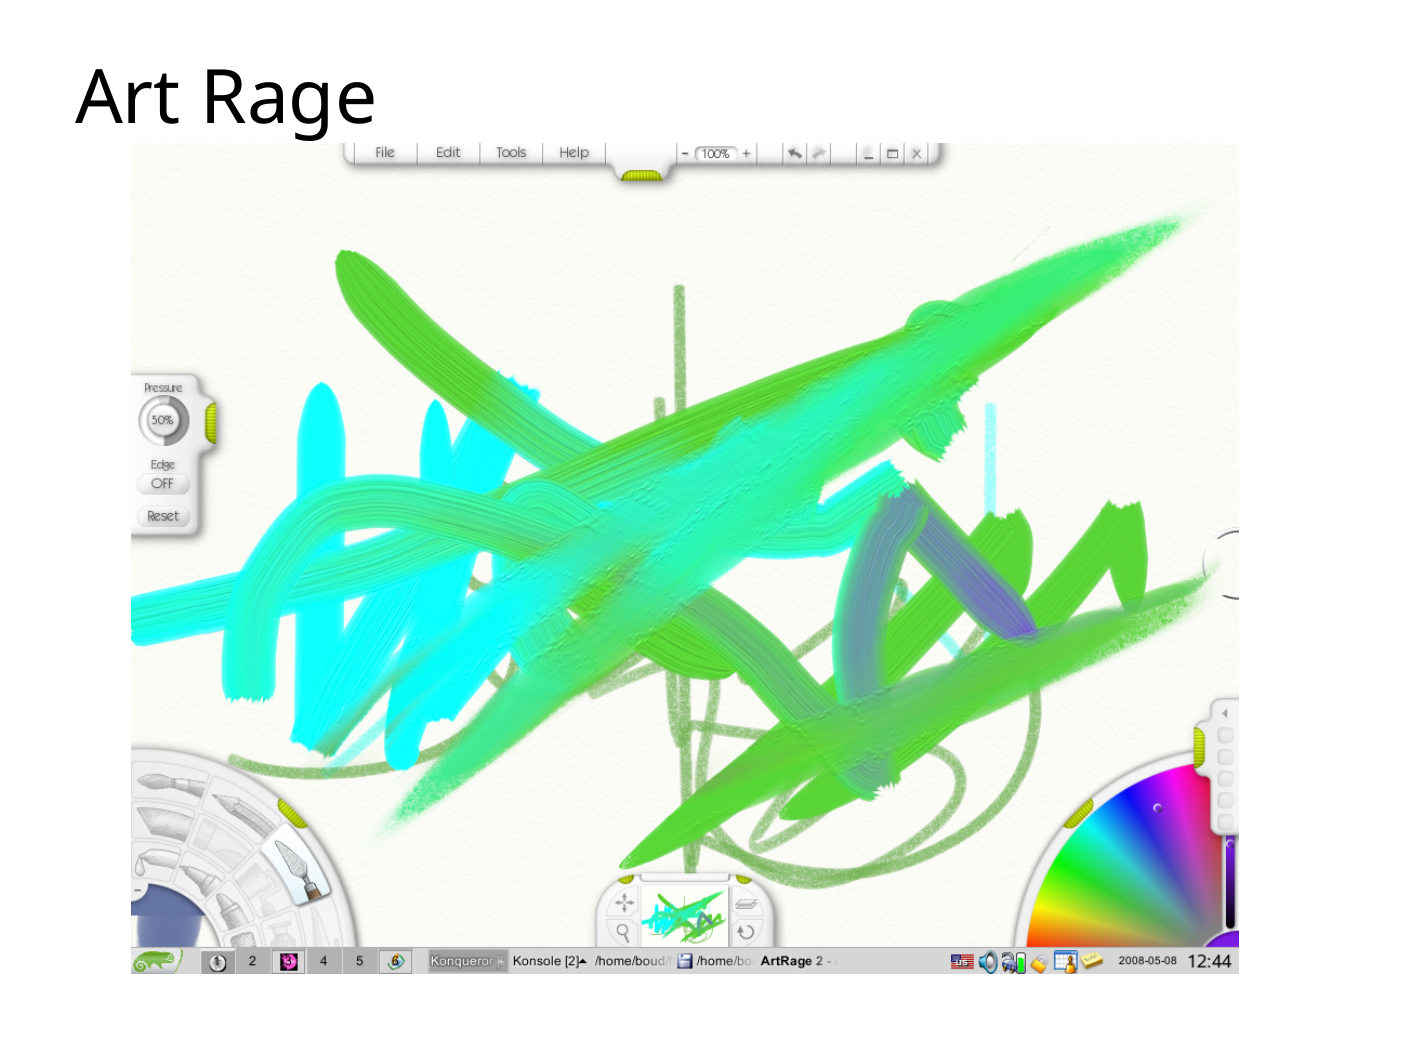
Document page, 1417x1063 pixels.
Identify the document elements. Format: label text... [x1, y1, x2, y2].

picture [131, 143, 1239, 975]
text_box [62, 270, 1336, 982]
text_box Art Rage [60, 35, 1334, 266]
